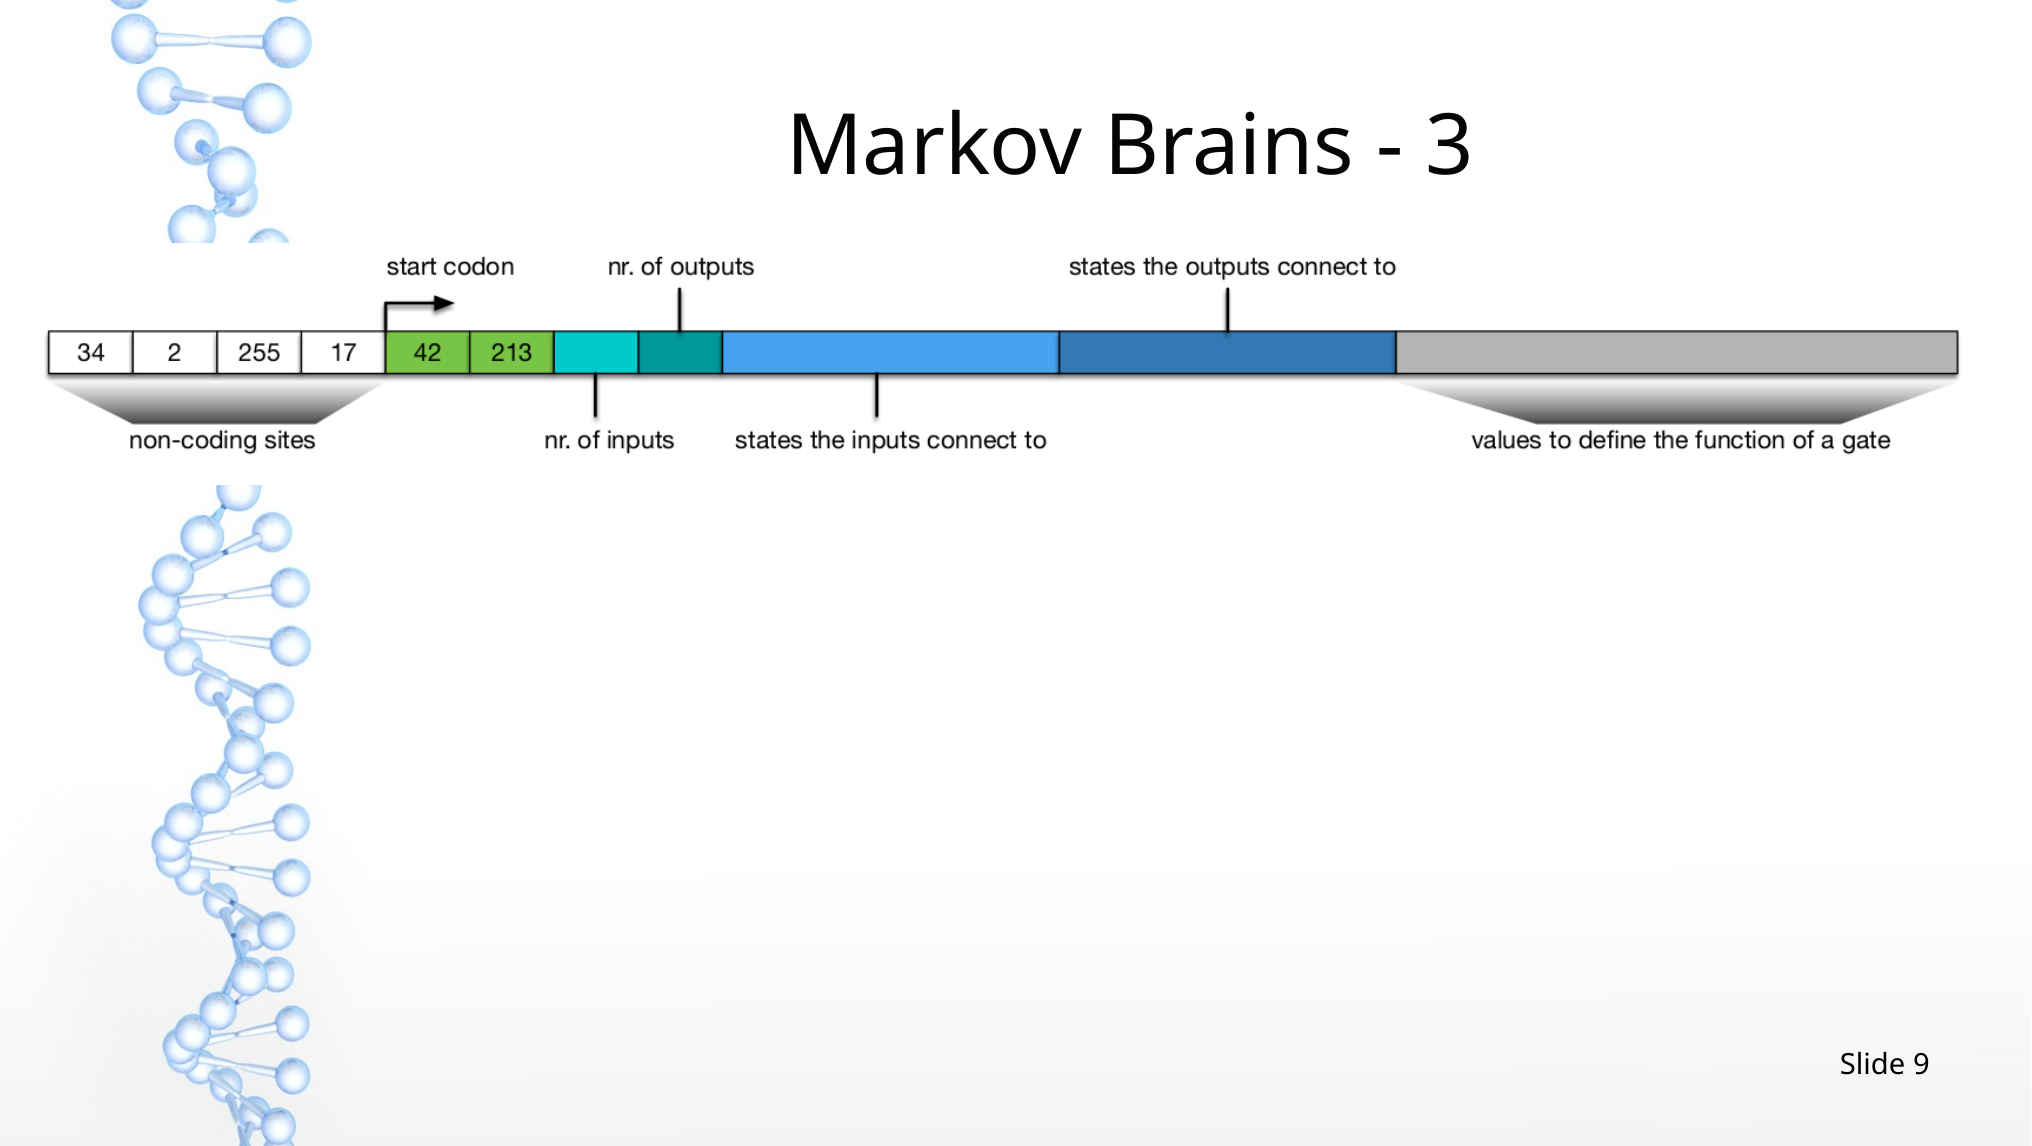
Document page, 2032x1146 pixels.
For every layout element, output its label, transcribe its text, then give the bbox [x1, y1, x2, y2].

picture [0, 0, 2032, 1146]
title Markov Brains - 3 [330, 45, 1930, 237]
